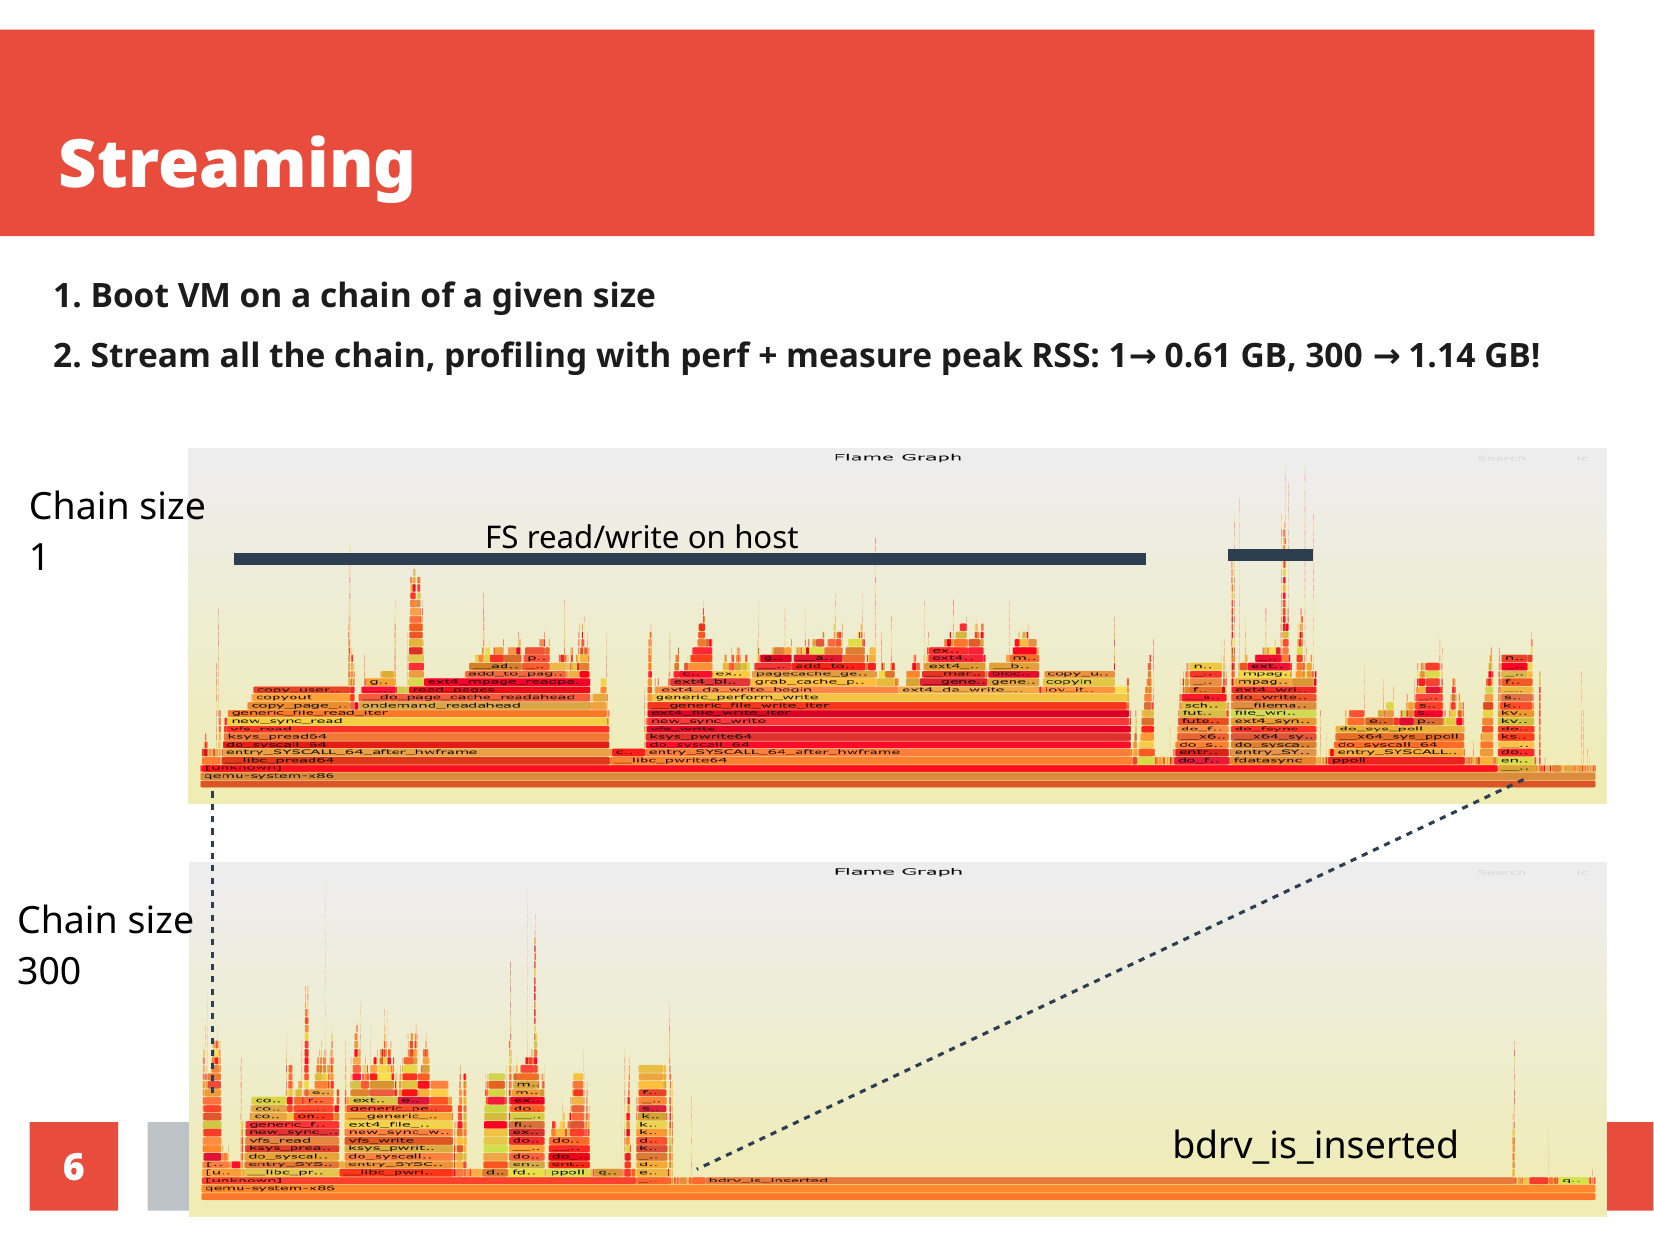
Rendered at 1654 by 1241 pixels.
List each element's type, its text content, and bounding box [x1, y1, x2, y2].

text_box bdrv_is_inserted [1157, 1110, 1494, 1170]
picture [189, 862, 1607, 1217]
text_box FS read/write on host [470, 507, 949, 559]
title Streaming [59, 59, 1595, 207]
picture [188, 448, 1607, 804]
text_box Chain size 1 [14, 472, 272, 575]
text_box Chain size 300 [2, 885, 260, 988]
list 1. Boot VM on a chain of a given size 2. Stream all the chain, profiling with perf + measure peak RSS: 1→ 0.61 GB, 300 → 1.14 GB! [53, 271, 1560, 420]
